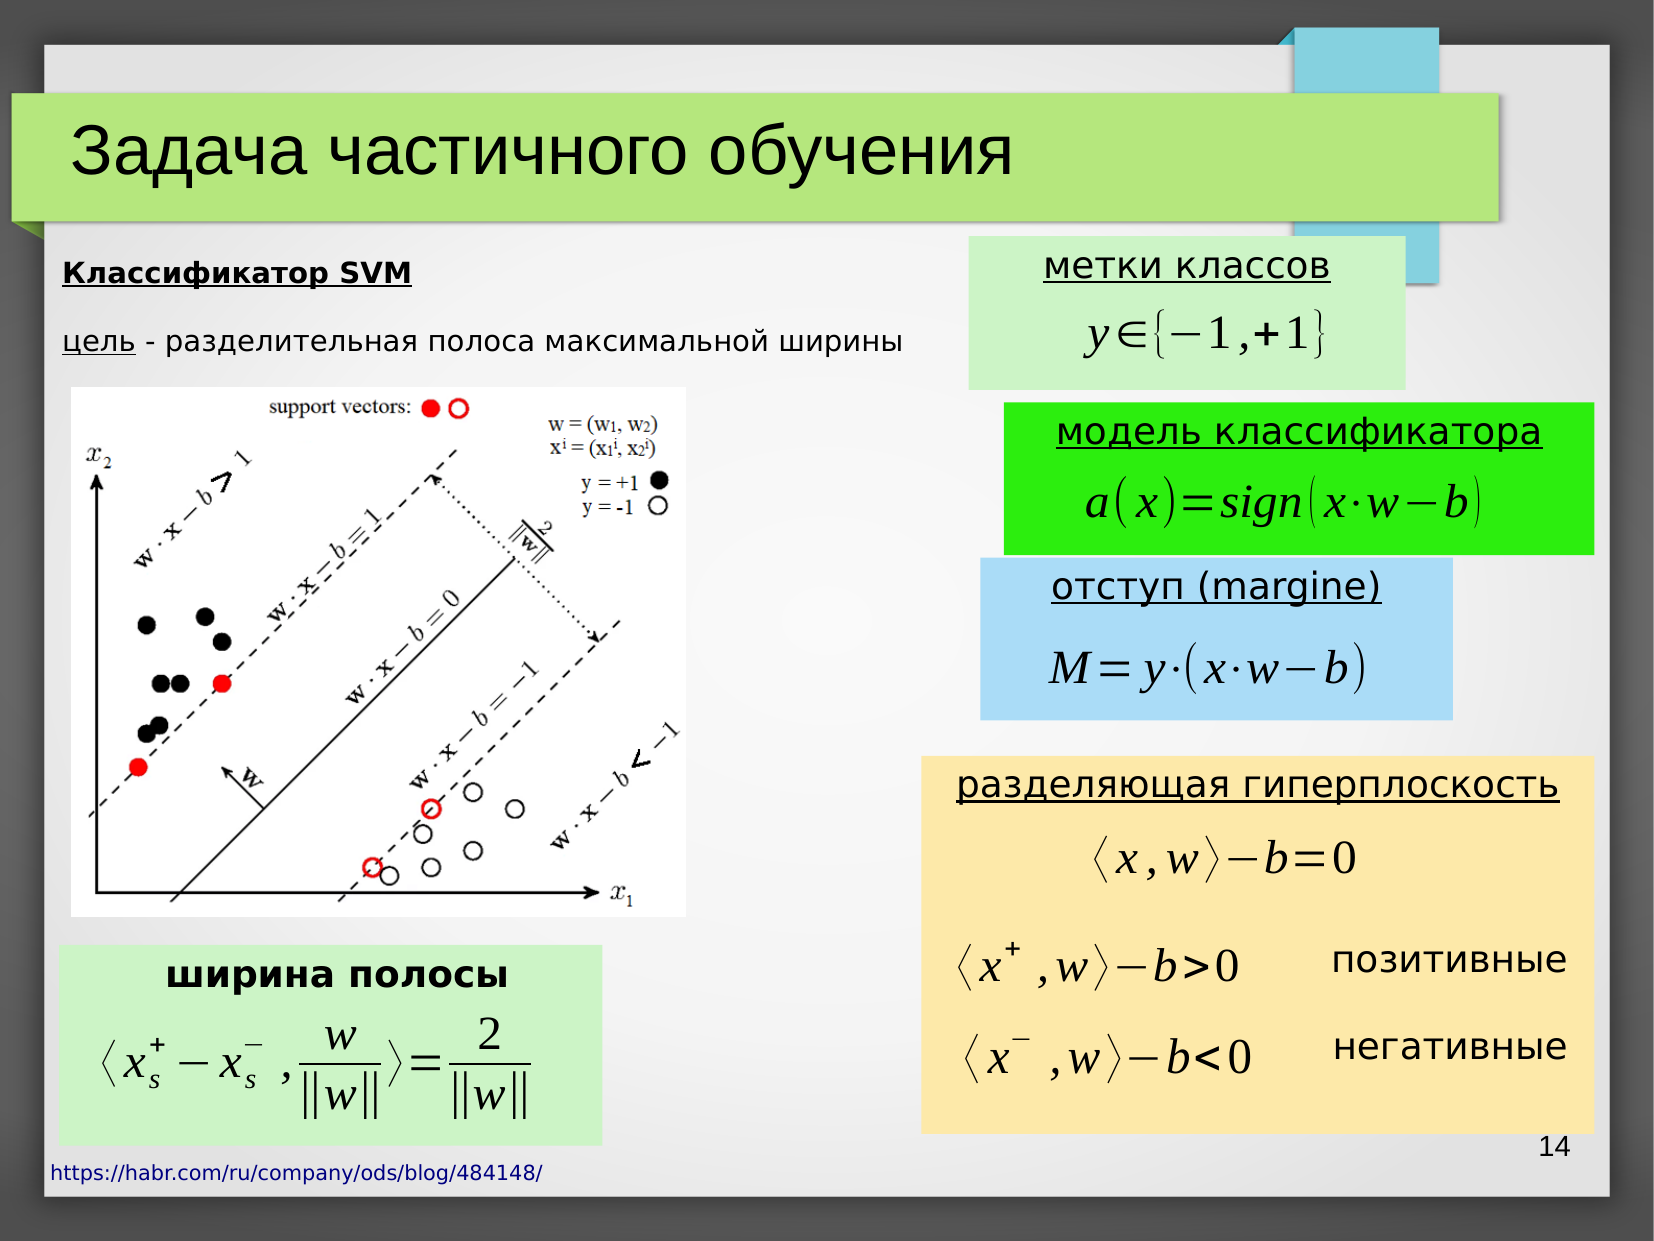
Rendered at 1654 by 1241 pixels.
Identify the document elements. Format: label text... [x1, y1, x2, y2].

chart [1086, 831, 1364, 886]
text_box разделяющая гиперплоскость позитивные негативные [921, 755, 1595, 1134]
chart [957, 1027, 1259, 1090]
text_box отступ (margine) [980, 557, 1453, 721]
text_box ширина полосы [59, 944, 603, 1146]
text_box модель классификатора [1003, 402, 1595, 556]
text_box Классификатор SVM цель - разделительная полоса максимальной ширины [47, 248, 957, 367]
title Задача частичного обучения [70, 110, 1134, 190]
text_box метки классов [968, 236, 1406, 390]
chart [1076, 472, 1489, 532]
chart [1039, 639, 1375, 697]
chart [950, 932, 1246, 994]
chart [94, 1007, 540, 1123]
text_box https://habr.com/ru/company/ods/blog/484148/ [35, 1153, 579, 1193]
picture [0, 0, 1654, 1241]
chart [1074, 307, 1338, 363]
